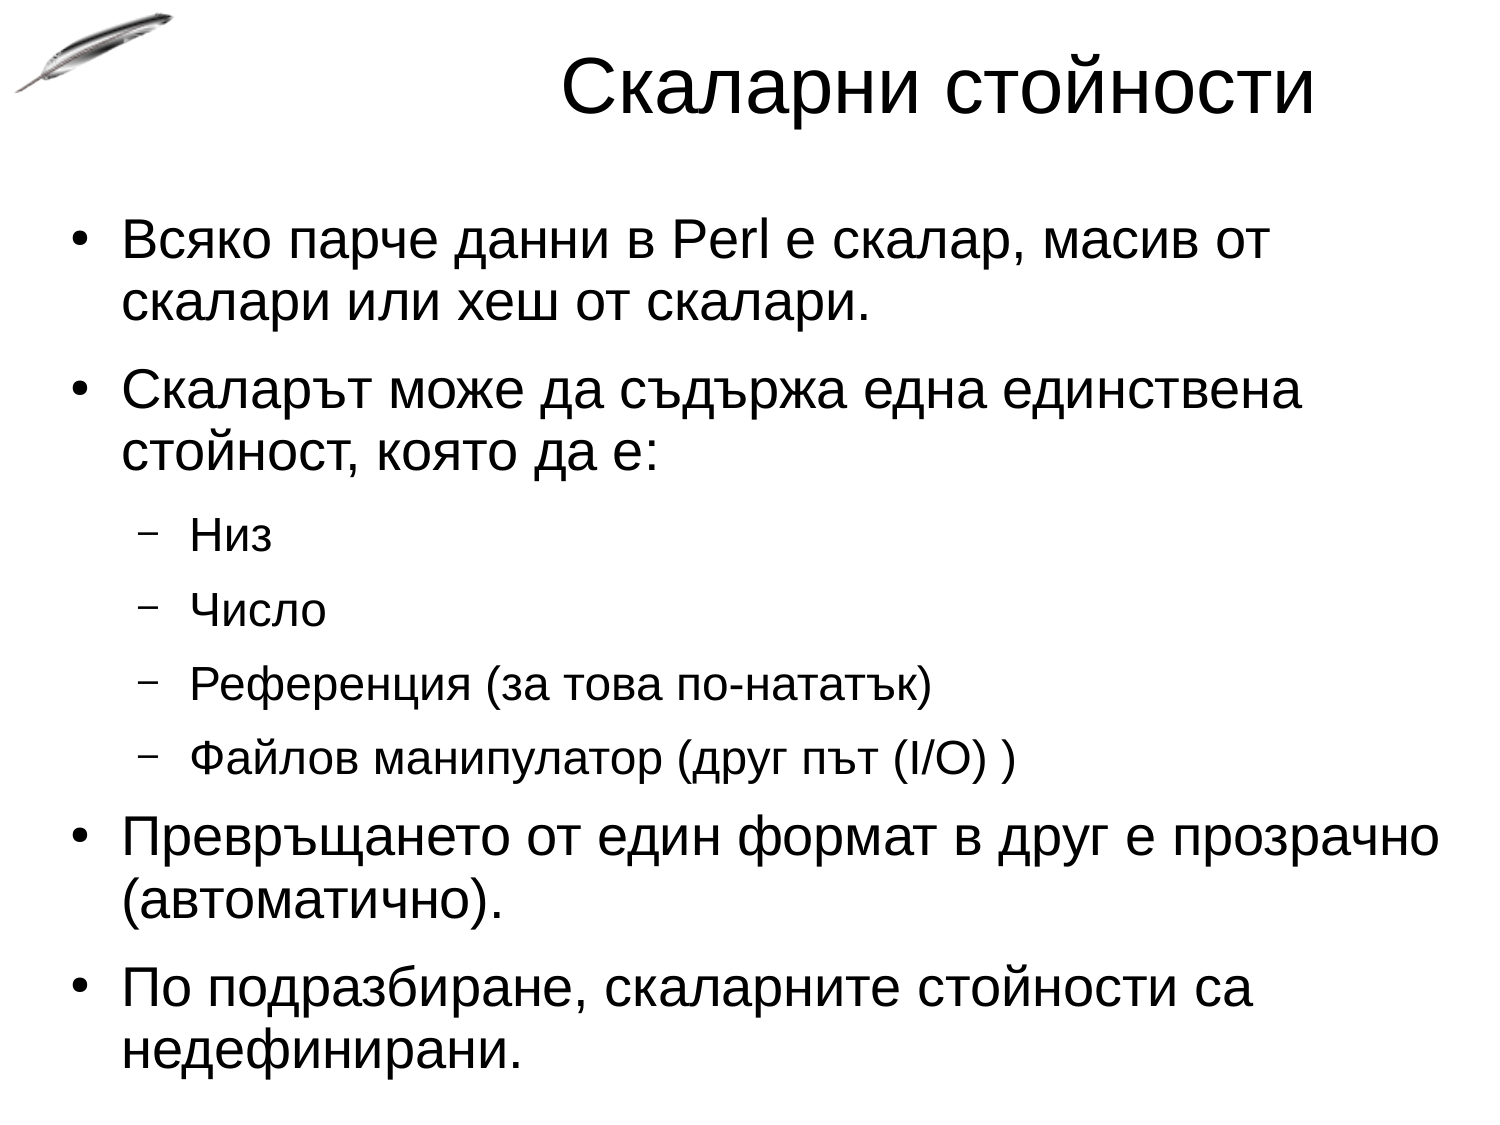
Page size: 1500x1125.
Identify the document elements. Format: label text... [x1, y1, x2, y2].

picture [11, 11, 179, 95]
list Всяко парче данни в Perl е скалар, масив от скалари или хеш от скалари. Скаларът може да съдържа една единствена стойност, която да е: Низ Число Референция (за това по-нататък) Файлов манипулатор (друг път (I/O) ) Превръщането от един формат в друг е прозрачно (автоматично). По подразбиране, скаларните стойности са недефинирани. [53, 207, 1447, 1084]
title Скаларни стойности [419, 0, 1459, 176]
